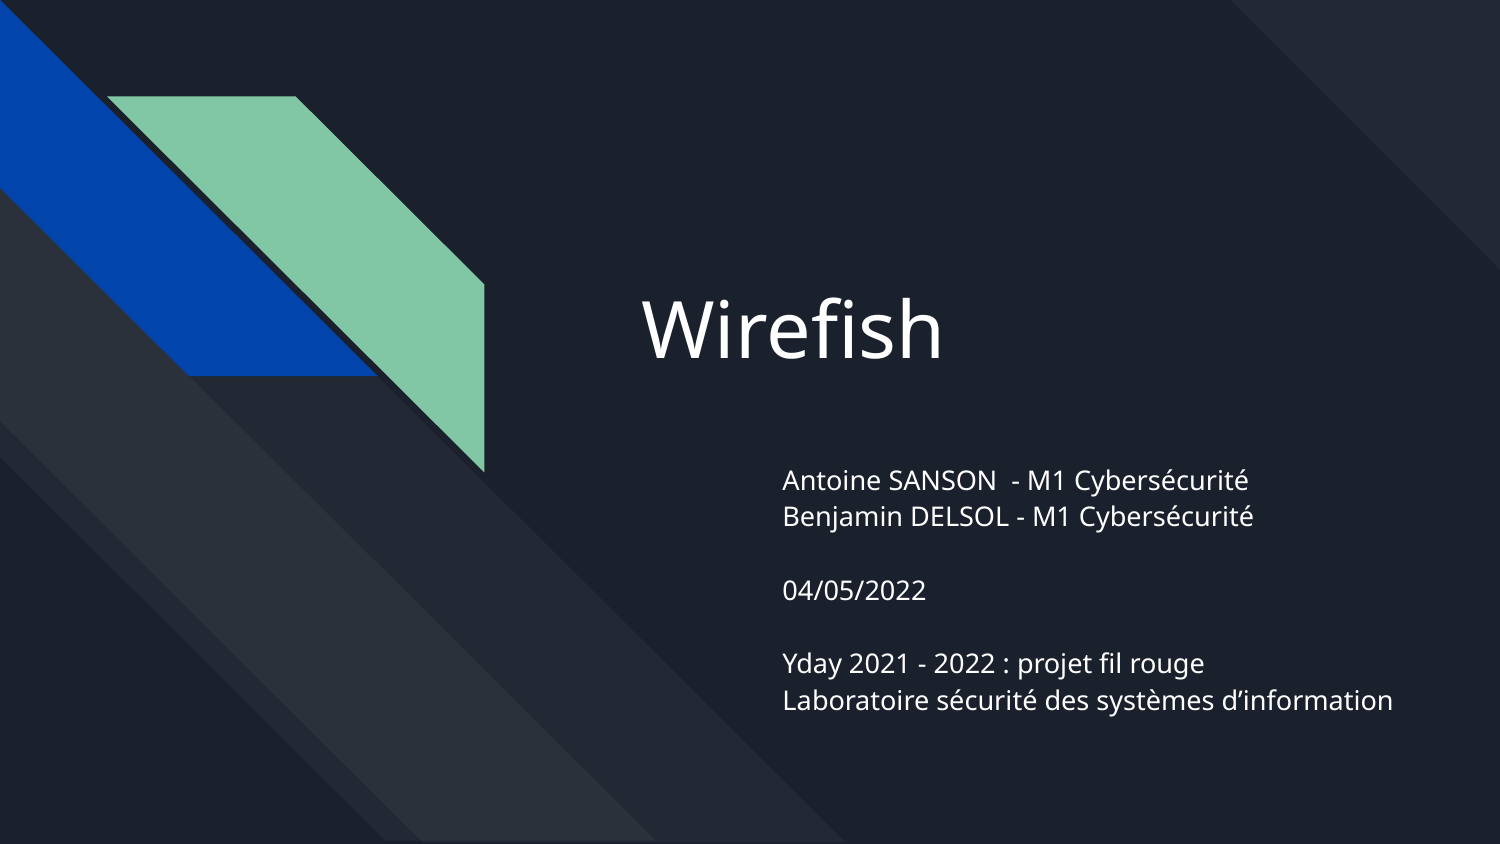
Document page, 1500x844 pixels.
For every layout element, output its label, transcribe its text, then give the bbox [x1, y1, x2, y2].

title Wirefish [625, 258, 1480, 518]
subtitle Antoine SANSON - M1 Cybersécurité Benjamin DELSOL - M1 Cybersécurité 04/05/2022 Yday 2021 - 2022 : projet fil rouge Laboratoire sécurité des systèmes d’information [767, 446, 1446, 804]
